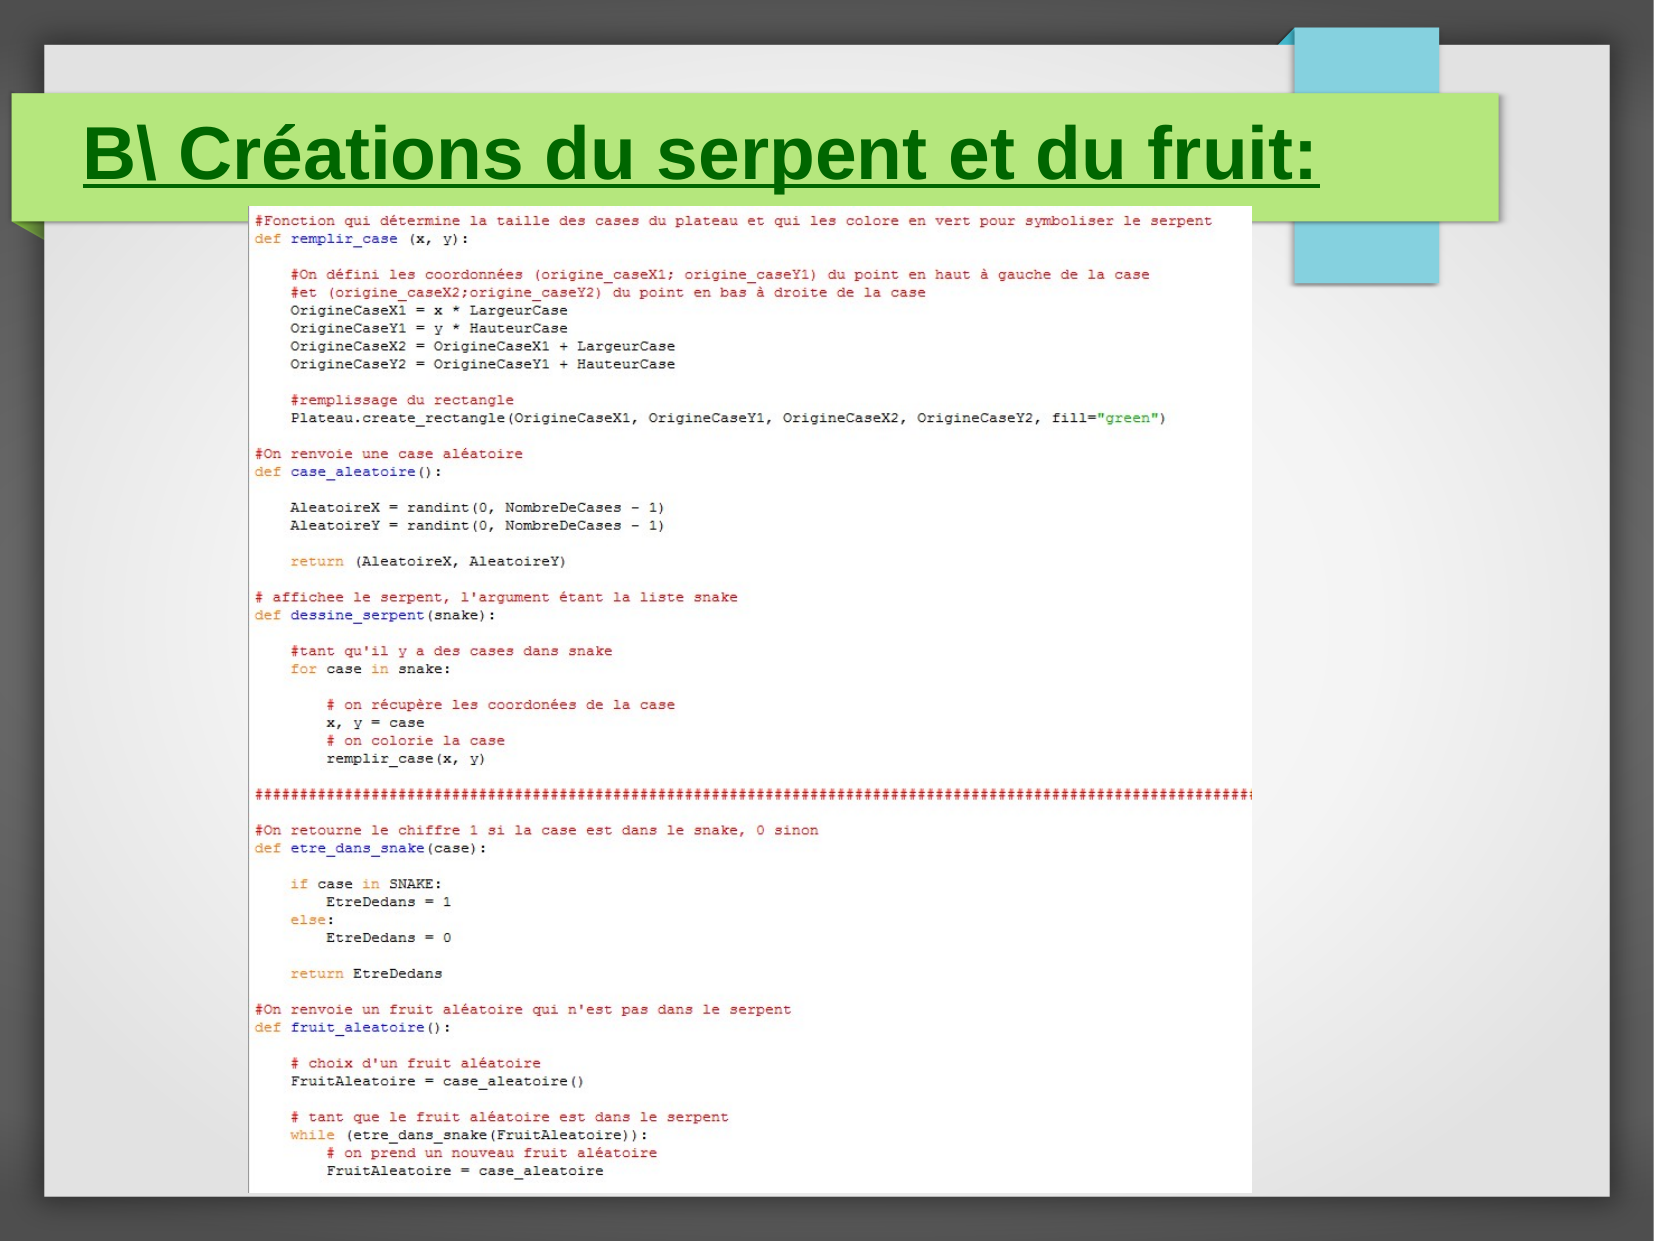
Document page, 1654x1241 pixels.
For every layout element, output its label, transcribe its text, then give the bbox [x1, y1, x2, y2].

picture [0, 0, 1654, 1241]
title B\ Créations du serpent et du fruit: [82, 69, 1430, 238]
